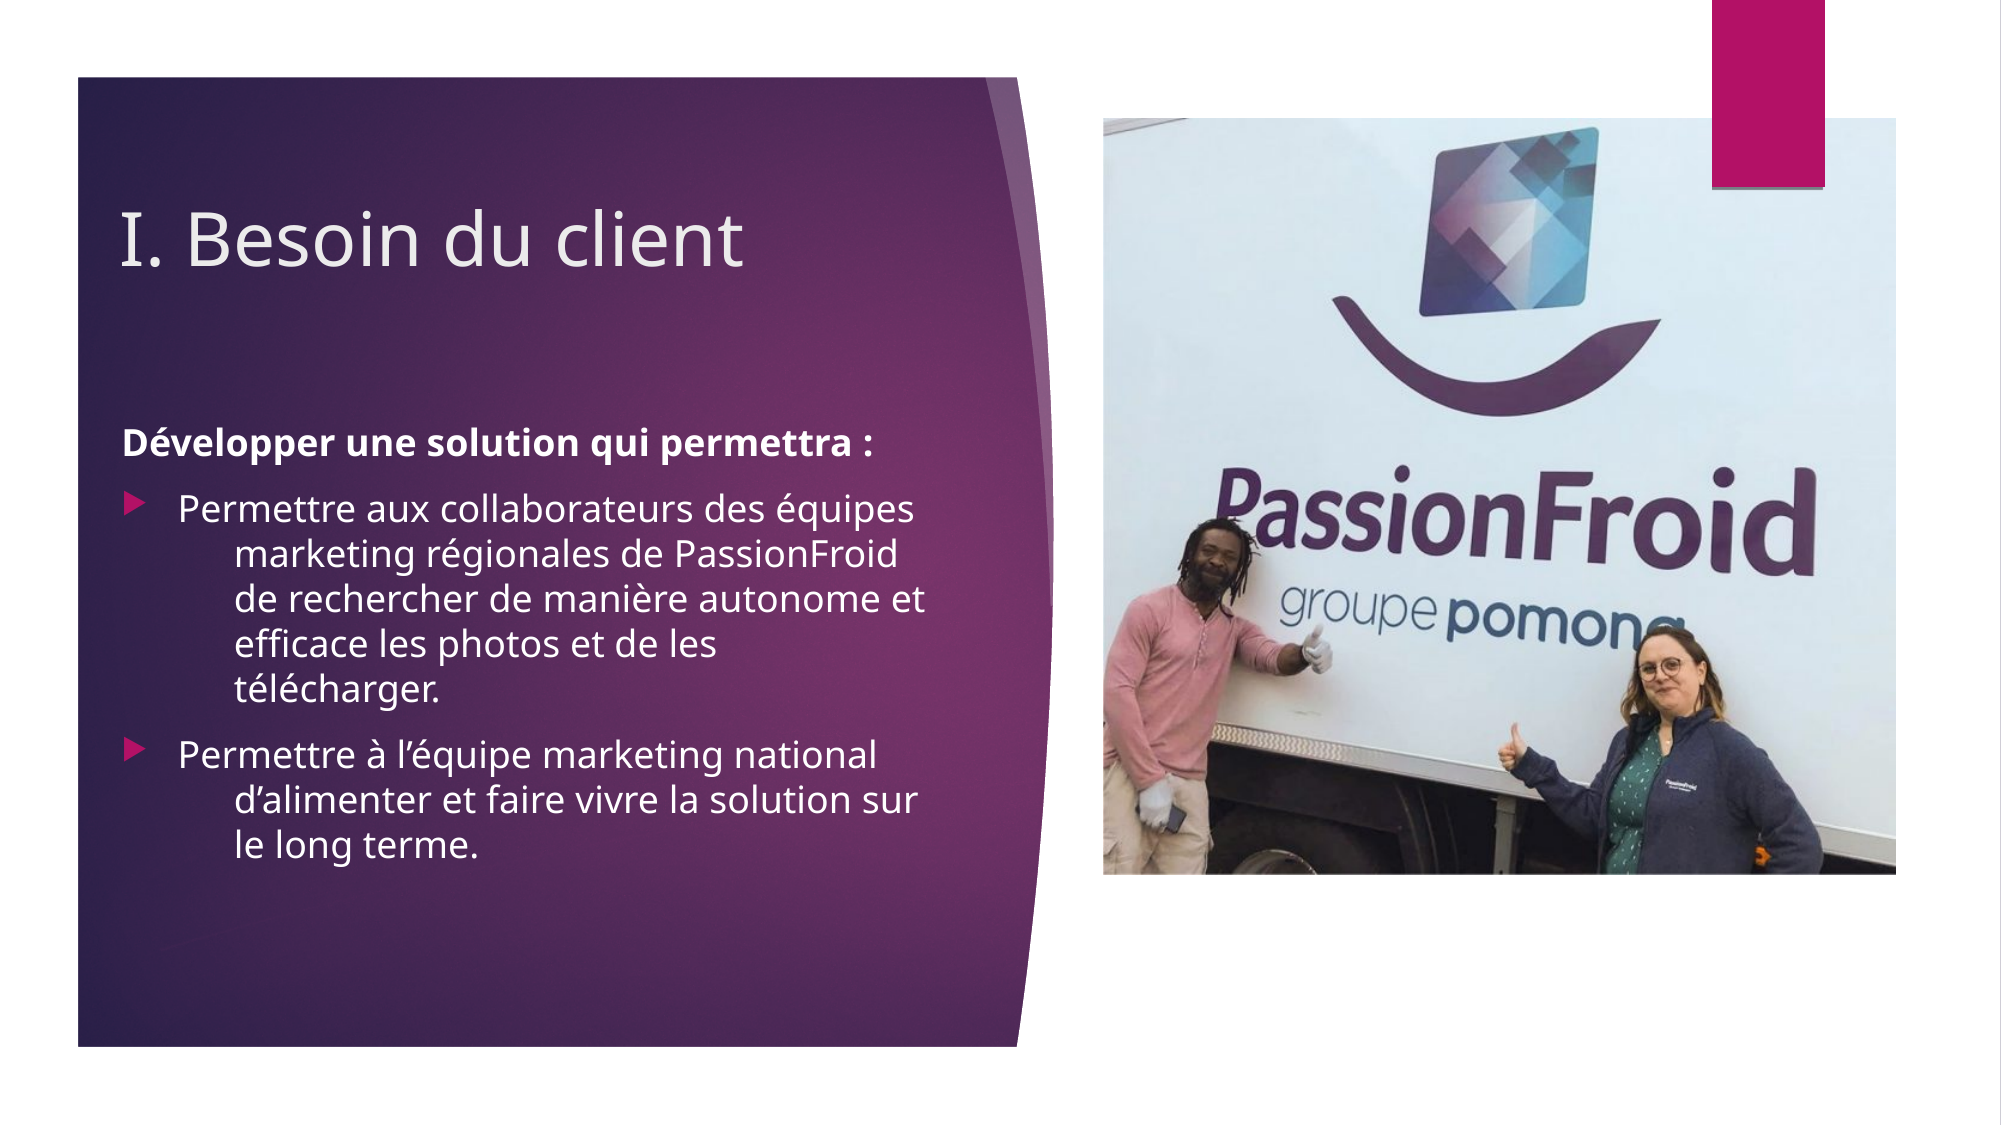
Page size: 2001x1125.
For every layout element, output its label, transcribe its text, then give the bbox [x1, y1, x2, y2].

list Développer une solution qui permettra : Permettre aux collaborateurs des équipes marketing régionales de PassionFroid de rechercher de manière autonome et efficace les photos et de les télécharger. Permettre à l’équipe marketing national d’alimenter et faire vivre la solution sur le long terme. [106, 329, 949, 955]
title I. Besoin du client [104, 103, 947, 370]
picture [1103, 118, 1896, 875]
text_box [0, 0, 2000, 1125]
